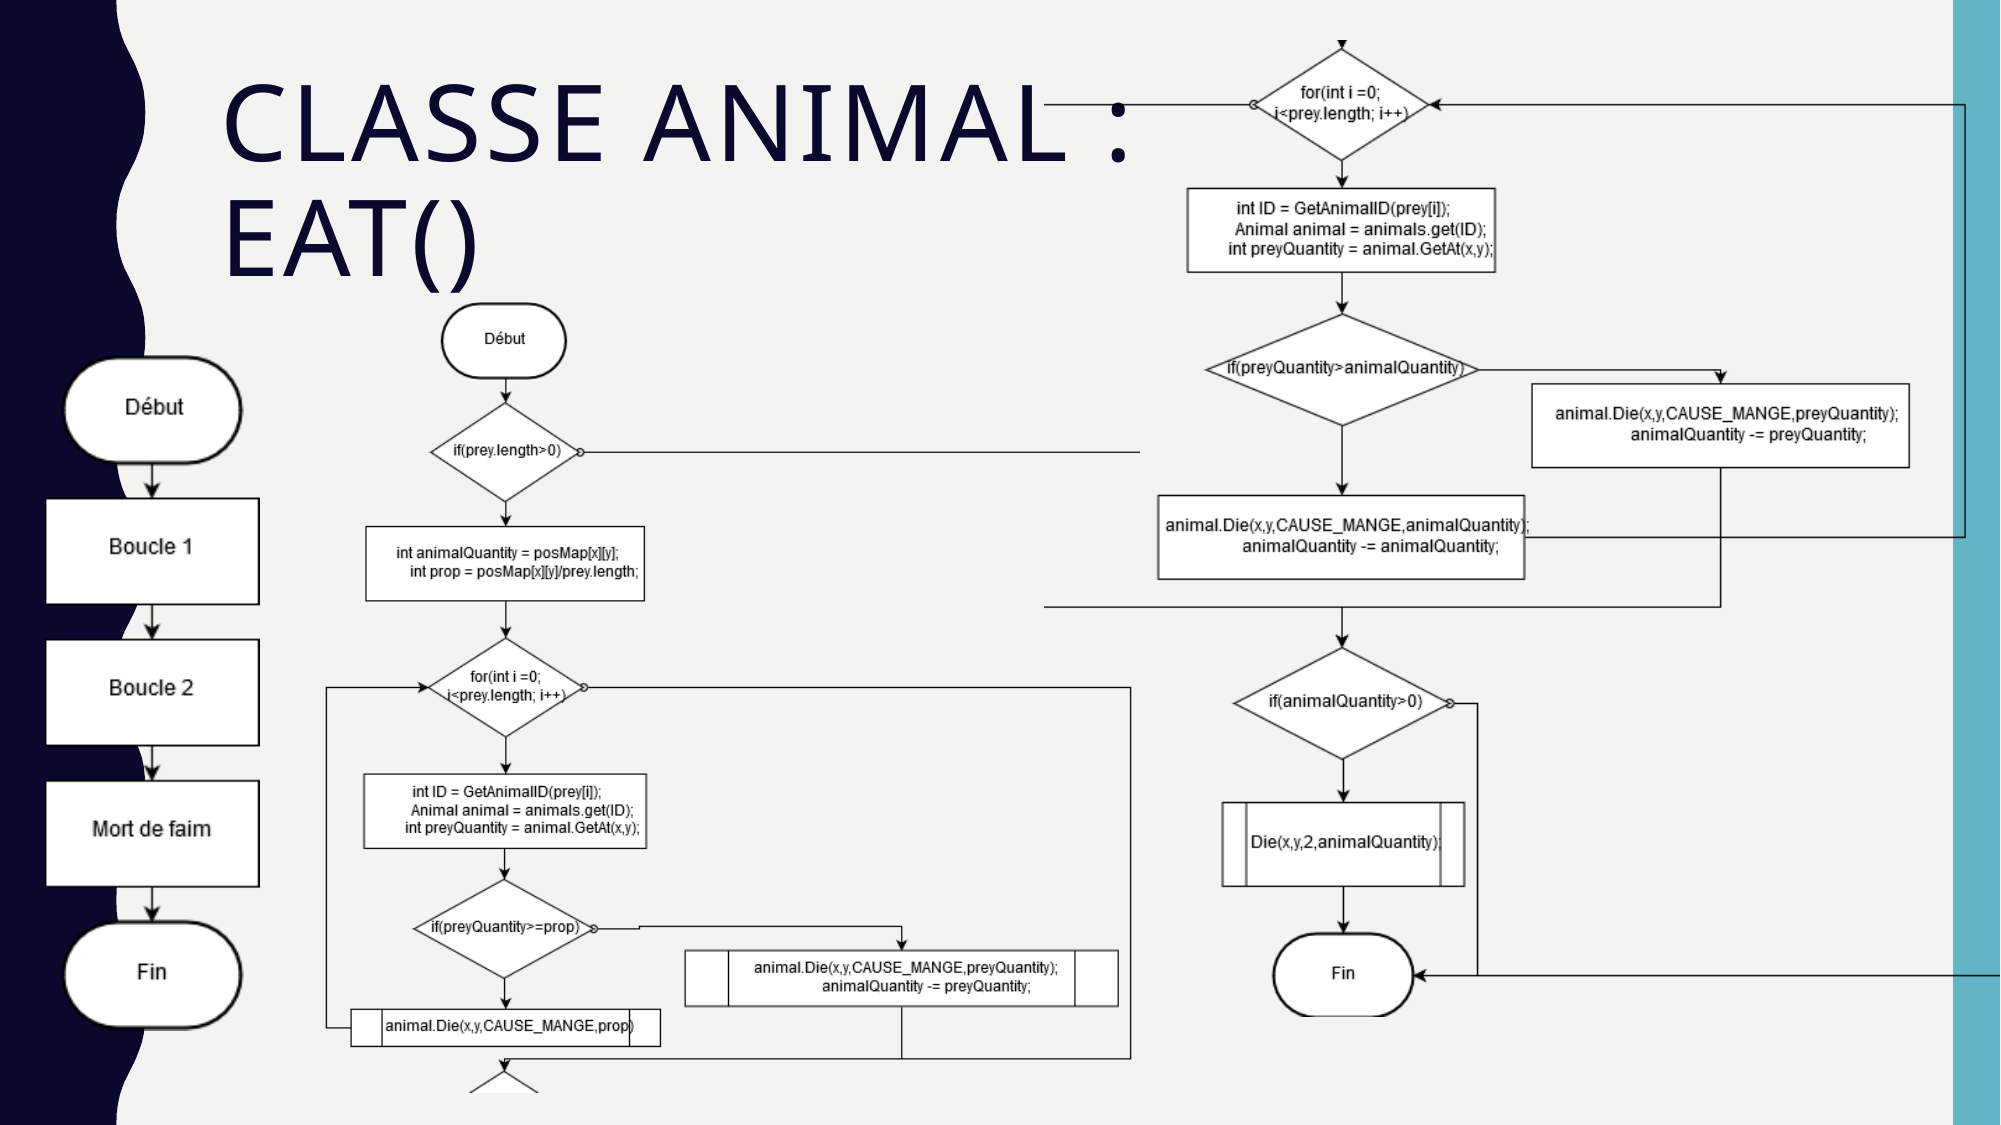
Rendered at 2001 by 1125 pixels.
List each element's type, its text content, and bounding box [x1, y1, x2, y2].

picture [45, 40, 2000, 1093]
title Classe animal : eat() [205, 62, 1044, 308]
